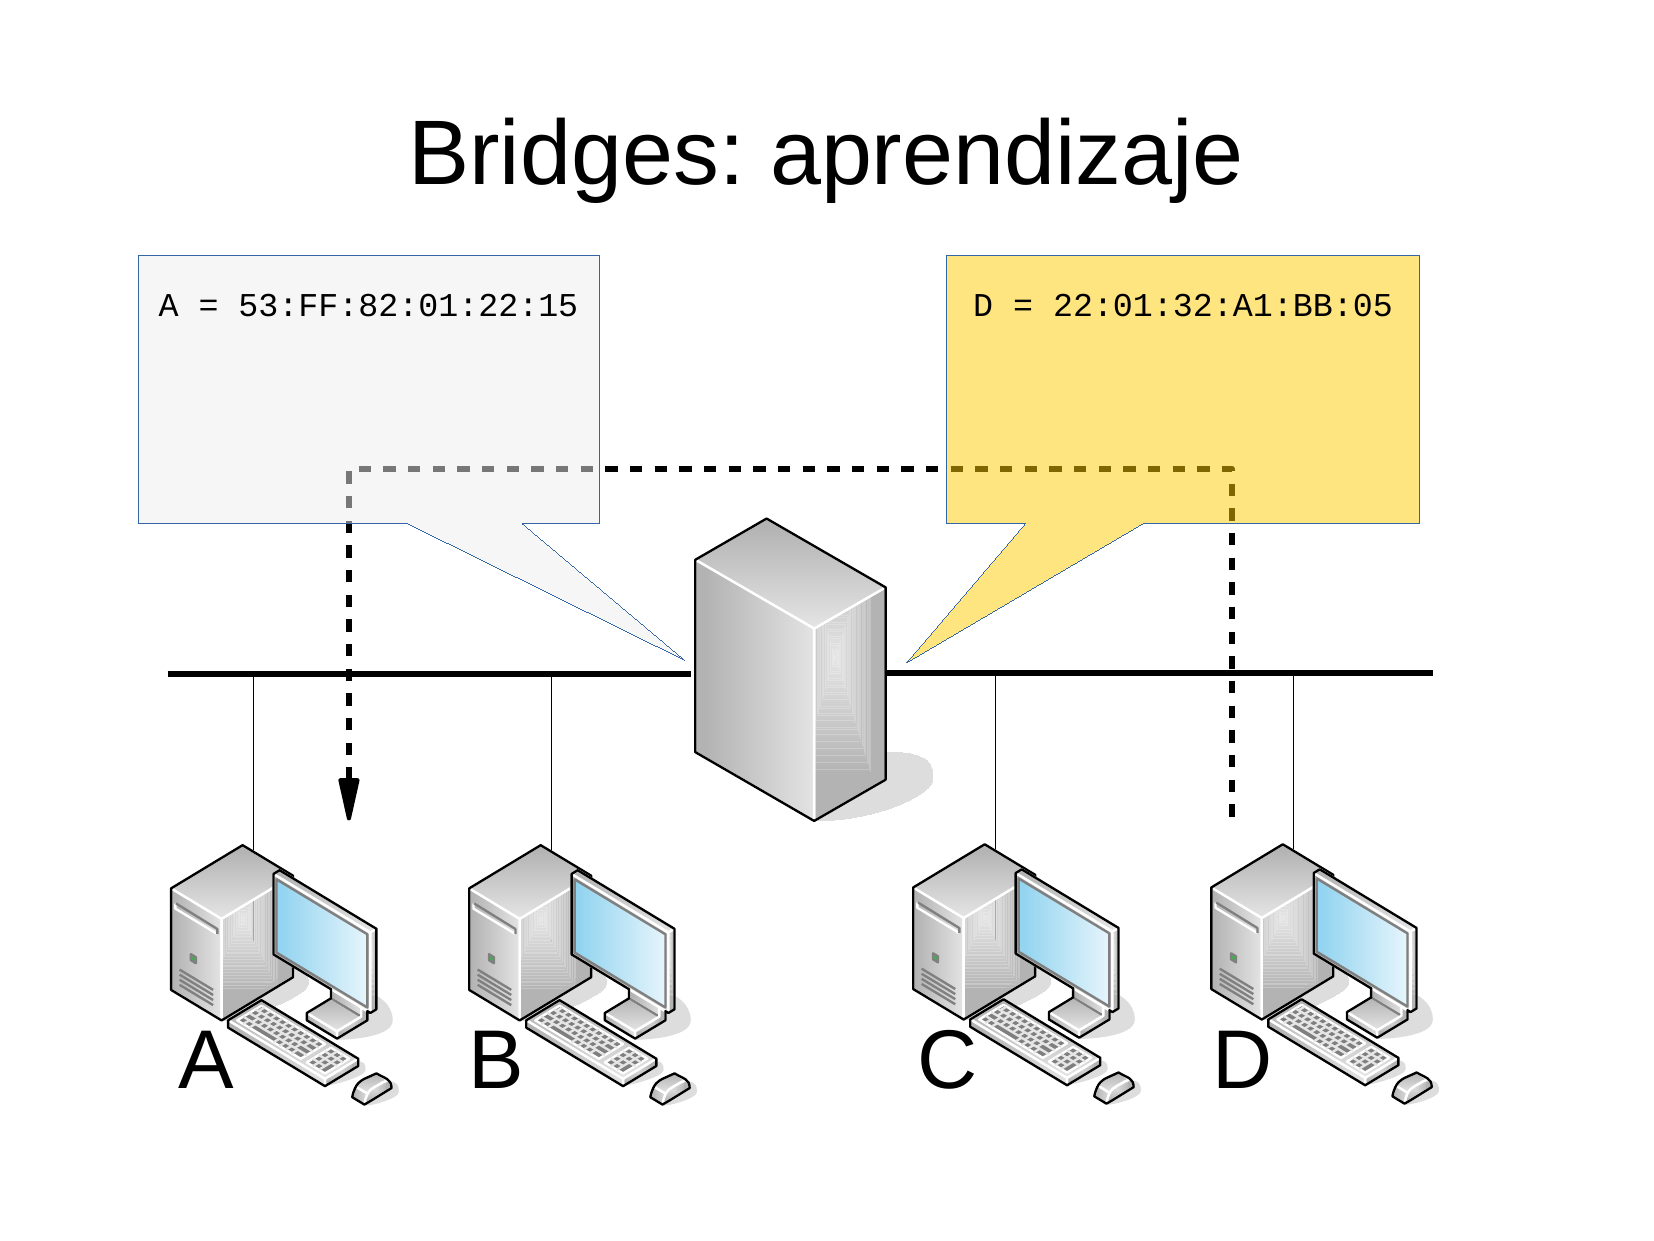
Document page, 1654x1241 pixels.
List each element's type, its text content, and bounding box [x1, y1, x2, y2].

text_box [666, 1082, 696, 1105]
text_box [819, 752, 933, 821]
text_box [1381, 997, 1432, 1038]
text_box [261, 970, 309, 1006]
text_box D [1197, 1005, 1288, 1114]
text_box A [164, 1005, 250, 1114]
text_box [1075, 1061, 1107, 1083]
text_box B [453, 1005, 539, 1114]
text_box [653, 1076, 688, 1102]
text_box [275, 872, 375, 1036]
text_box [250, 1002, 357, 1084]
text_box [1004, 969, 1051, 1006]
text_box A = 53:FF:82:01:22:15 [138, 255, 685, 661]
title Bridges: aprendizaje [82, 49, 1571, 257]
text_box [1315, 872, 1415, 1035]
text_box [915, 847, 1033, 1017]
text_box C [902, 1005, 993, 1114]
text_box [697, 521, 884, 819]
text_box [1213, 847, 1332, 1017]
text_box [333, 1062, 365, 1084]
text_box [528, 1002, 655, 1084]
text_box [471, 848, 589, 1018]
text_box [1302, 969, 1349, 1006]
text_box [1270, 1002, 1397, 1083]
text_box [1083, 997, 1134, 1038]
text_box [1110, 1081, 1140, 1104]
text_box [341, 998, 392, 1039]
text_box [354, 1076, 390, 1102]
text_box D = 22:01:32:A1:BB:05 [906, 255, 1420, 663]
text_box [972, 1001, 1099, 1083]
text_box [1373, 1061, 1405, 1083]
text_box [1017, 872, 1117, 1035]
text_box [368, 1082, 398, 1105]
text_box [1409, 1081, 1438, 1104]
text_box [639, 998, 690, 1039]
text_box [1097, 1075, 1132, 1101]
text_box [560, 970, 607, 1006]
text_box [631, 1062, 663, 1084]
text_box [173, 847, 291, 1005]
text_box [573, 873, 673, 1036]
text_box [1395, 1075, 1430, 1101]
